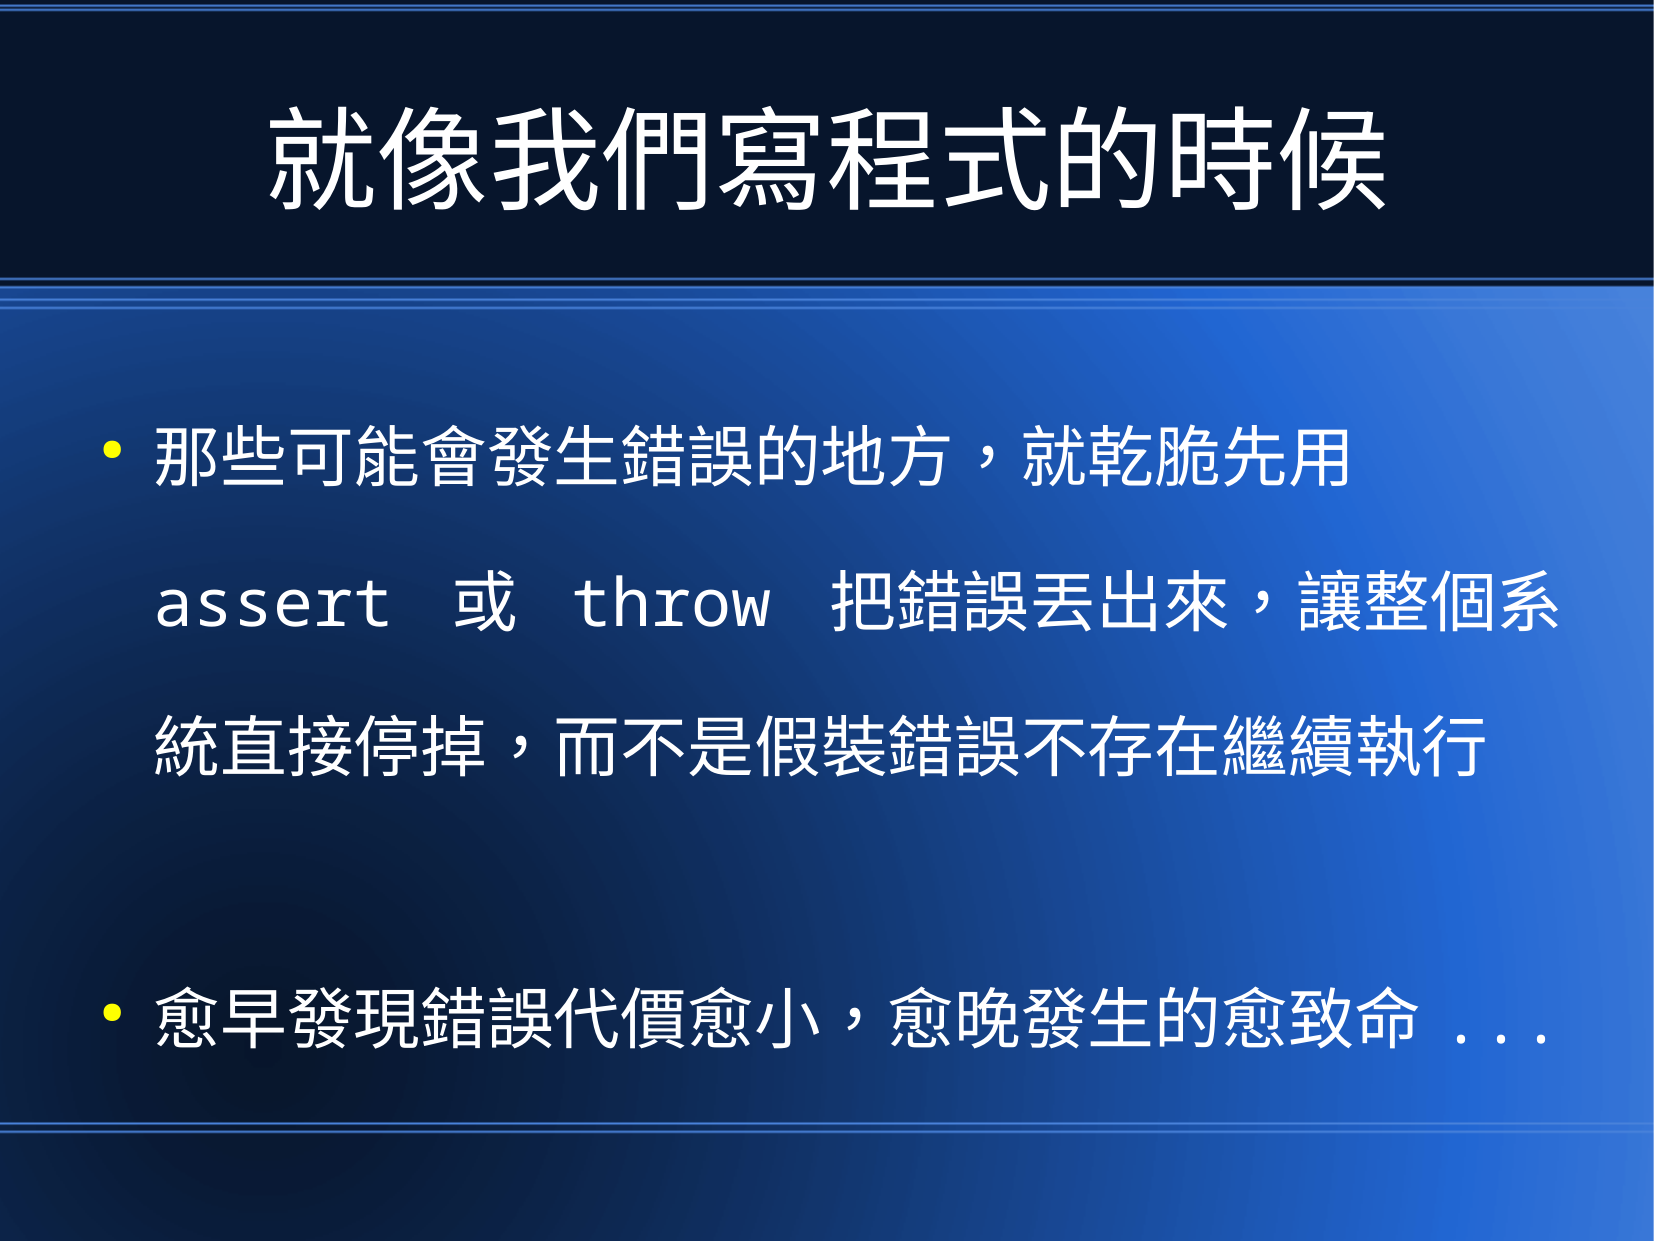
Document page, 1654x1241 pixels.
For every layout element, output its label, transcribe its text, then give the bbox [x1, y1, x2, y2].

list 那些可能會發生錯誤的地方，就乾脆先用 assert 或 throw 把錯誤丟出來，讓整個系統直接停掉，而不是假裝錯誤不存在繼續執行 愈早發現錯誤代價愈小，愈晚發生的愈致命... [82, 355, 1571, 1241]
title 就像我們寫程式的時候 [82, 49, 1571, 257]
picture [0, 0, 1654, 1241]
